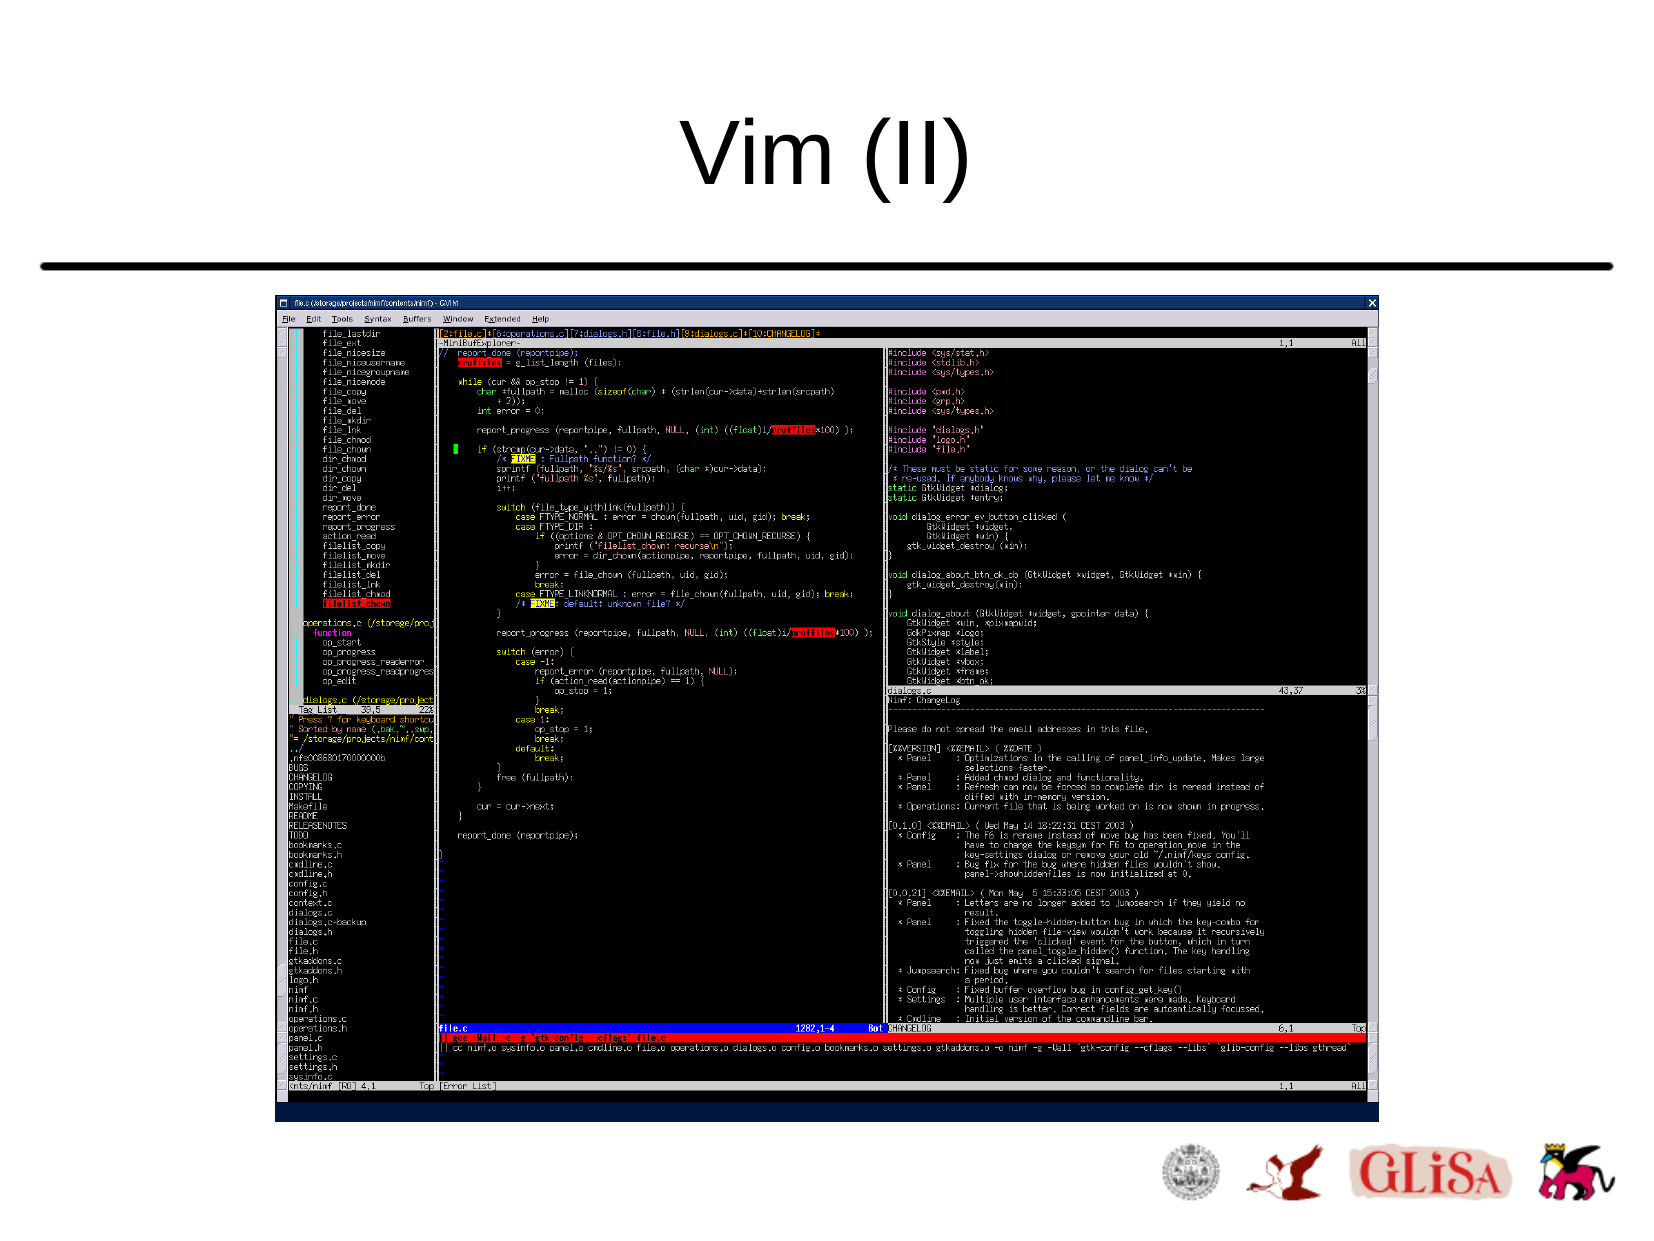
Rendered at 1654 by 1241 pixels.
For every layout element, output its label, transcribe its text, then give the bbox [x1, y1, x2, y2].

picture [0, 0, 1654, 1241]
title Vim (II) [82, 56, 1571, 250]
